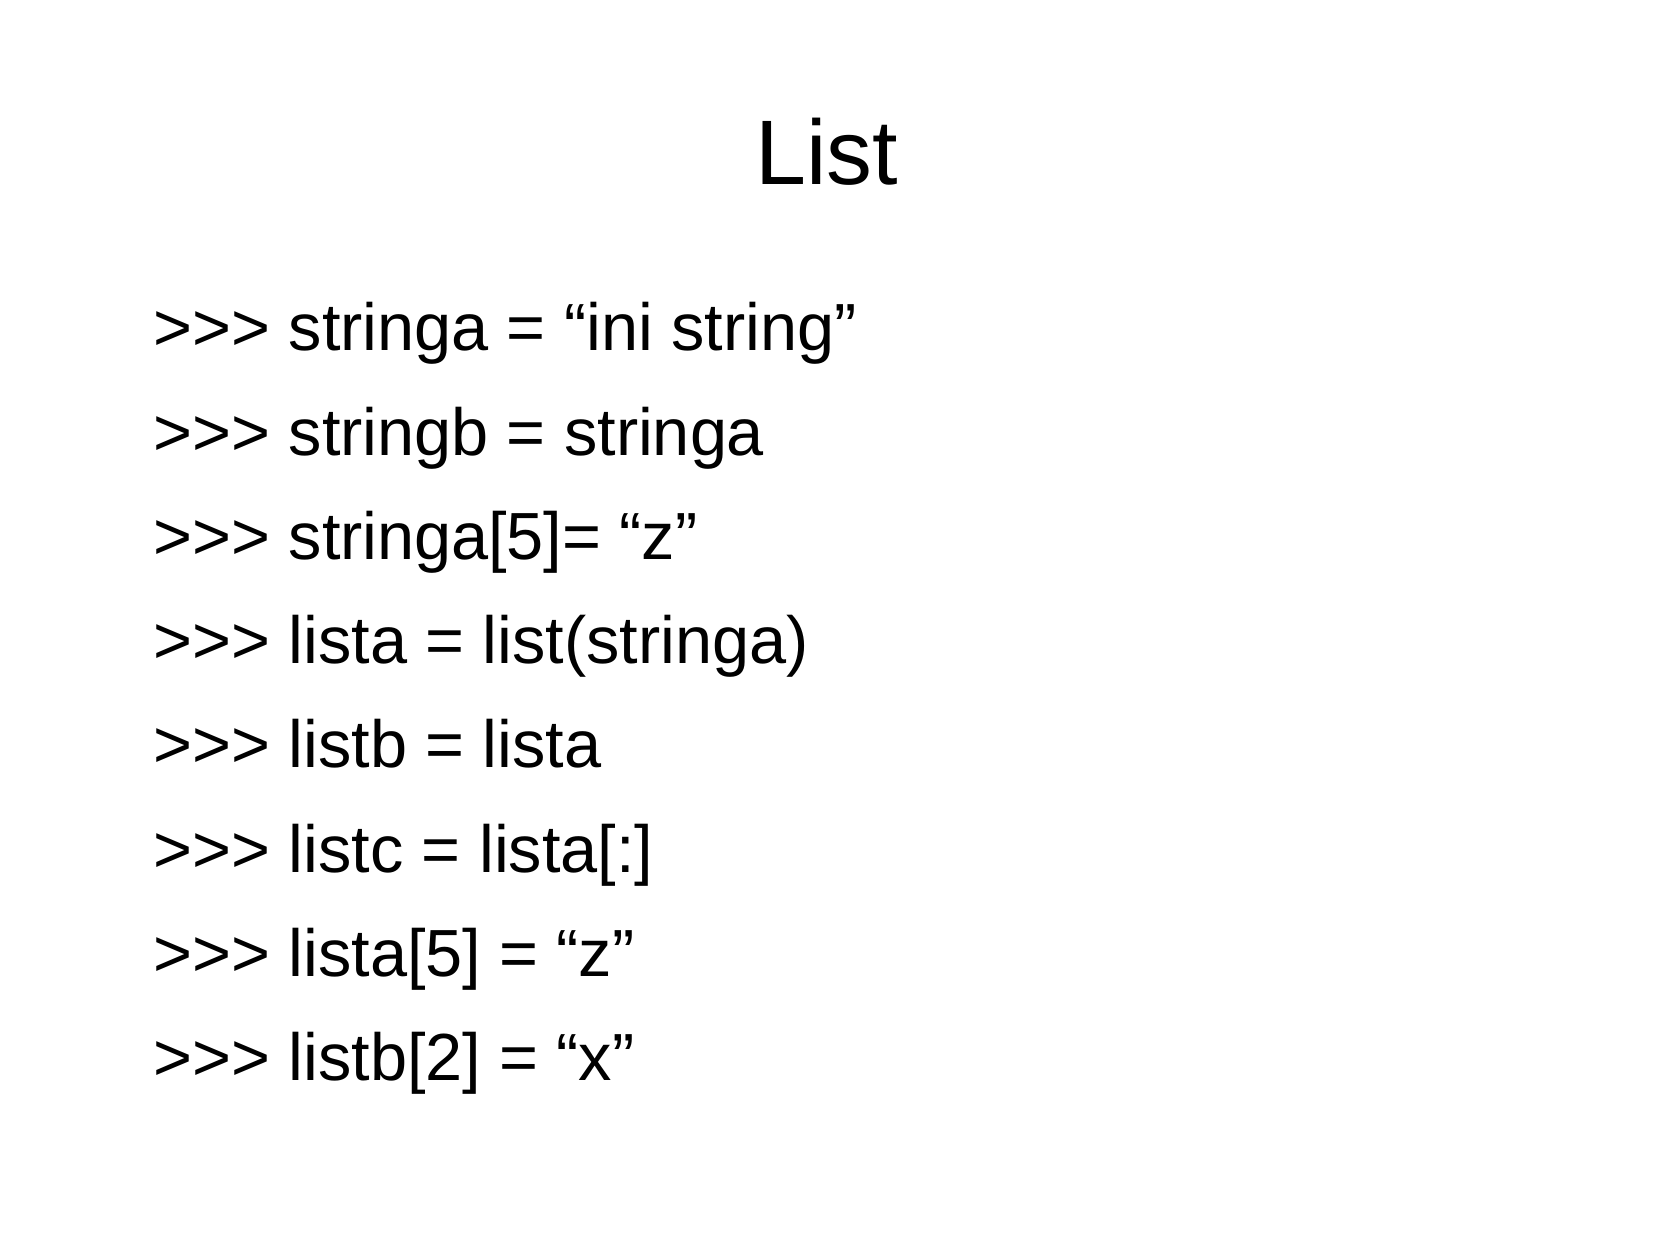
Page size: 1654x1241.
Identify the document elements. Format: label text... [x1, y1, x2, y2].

list >>> stringa = “ini string” >>> stringb = stringa >>> stringa[5]= “z” >>> lista = list(stringa) >>> listb = lista >>> listc = lista[:] >>> lista[5] = “z” >>> listb[2] = “x” [82, 290, 1571, 1126]
title List [82, 49, 1571, 257]
